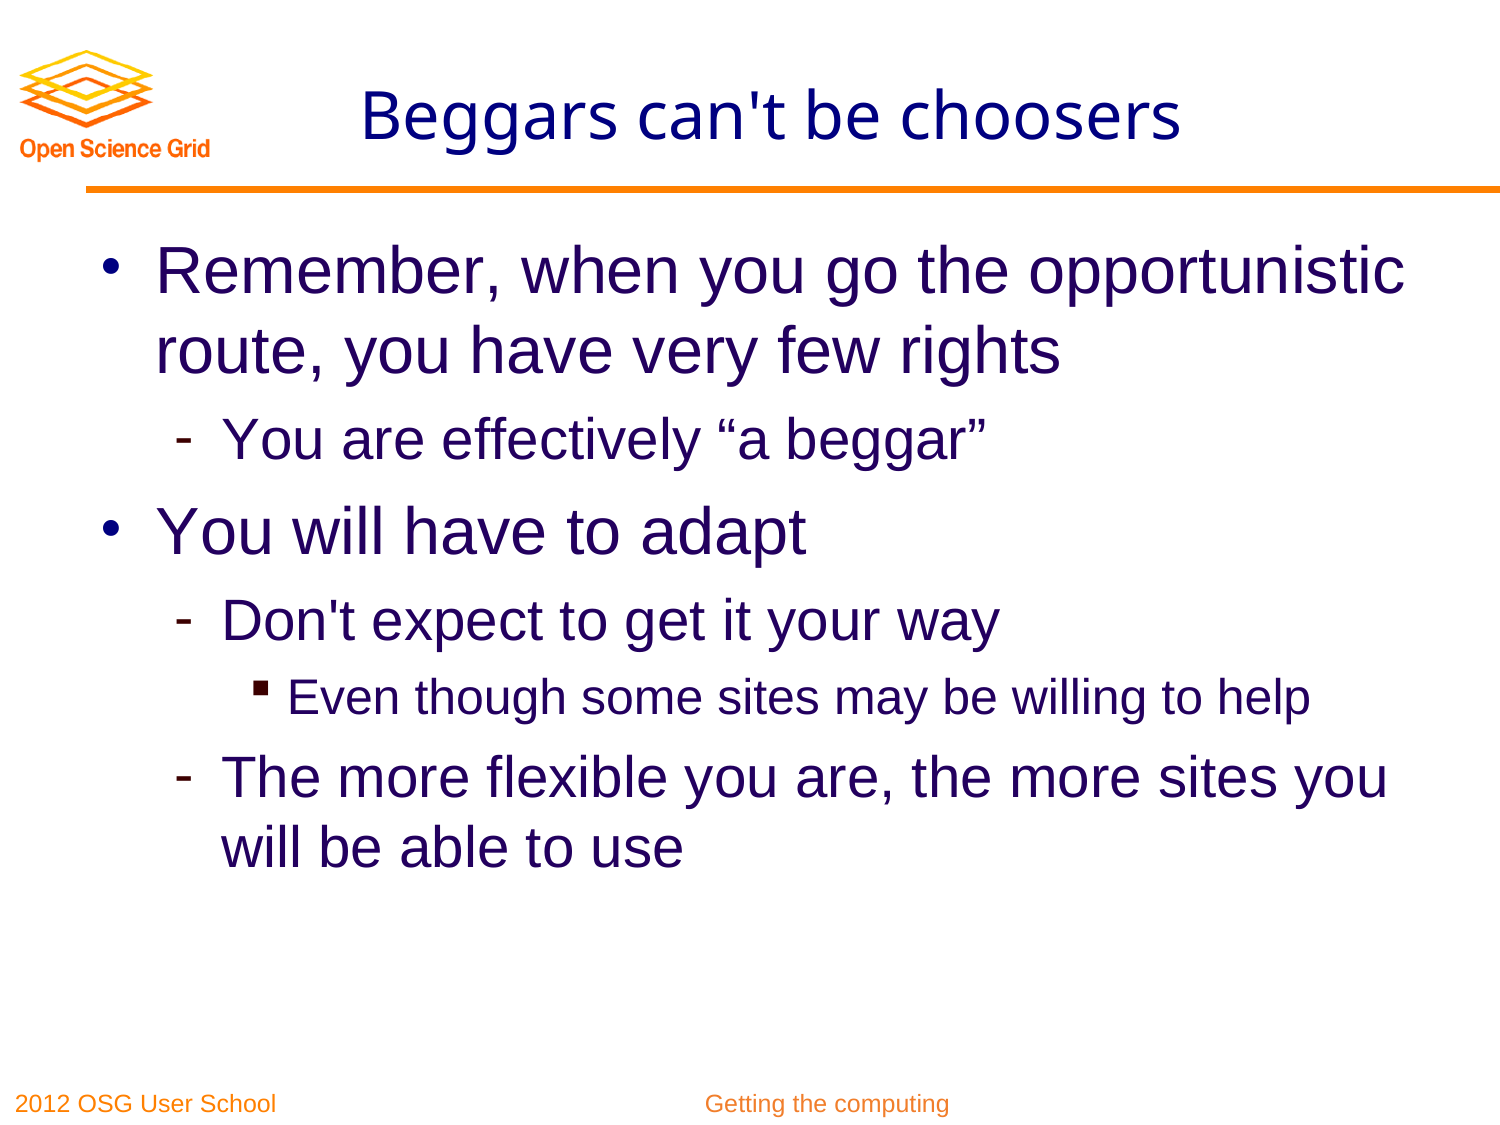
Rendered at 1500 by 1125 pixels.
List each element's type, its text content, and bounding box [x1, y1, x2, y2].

picture [0, 27, 201, 179]
title Beggars can't be choosers [201, 18, 1342, 207]
list Remember, when you go the opportunistic route, you have very few rights You are effectively “a beggar” You will have to adapt Don't expect to get it your way Even though some sites may be willing to help The more flexible you are, the more sites you will be able to use [84, 218, 1450, 962]
